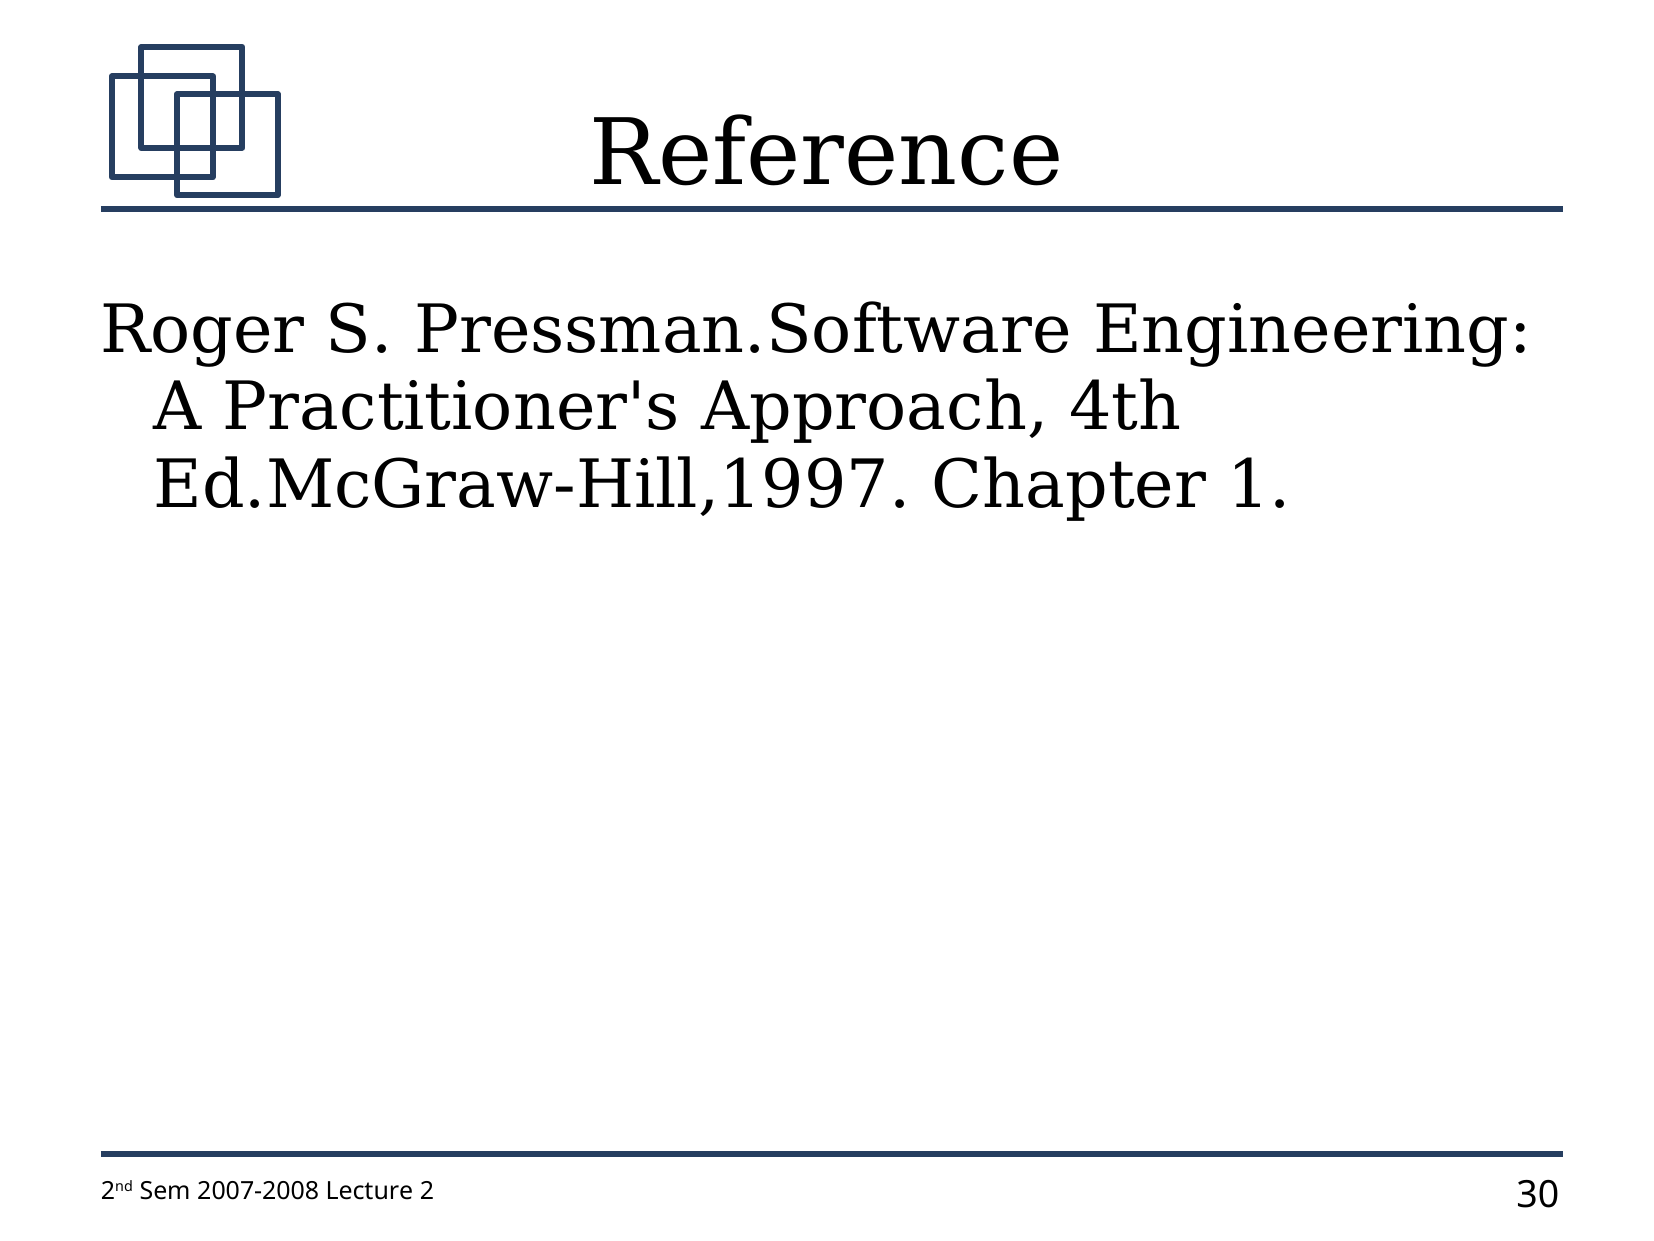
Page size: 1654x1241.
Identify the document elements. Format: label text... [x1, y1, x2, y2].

list Roger S. Pressman.Software Engineering: A Practitioner's Approach, 4th Ed.McGraw-Hill,1997. Chapter 1. [82, 290, 1571, 1109]
title Reference [82, 49, 1571, 257]
